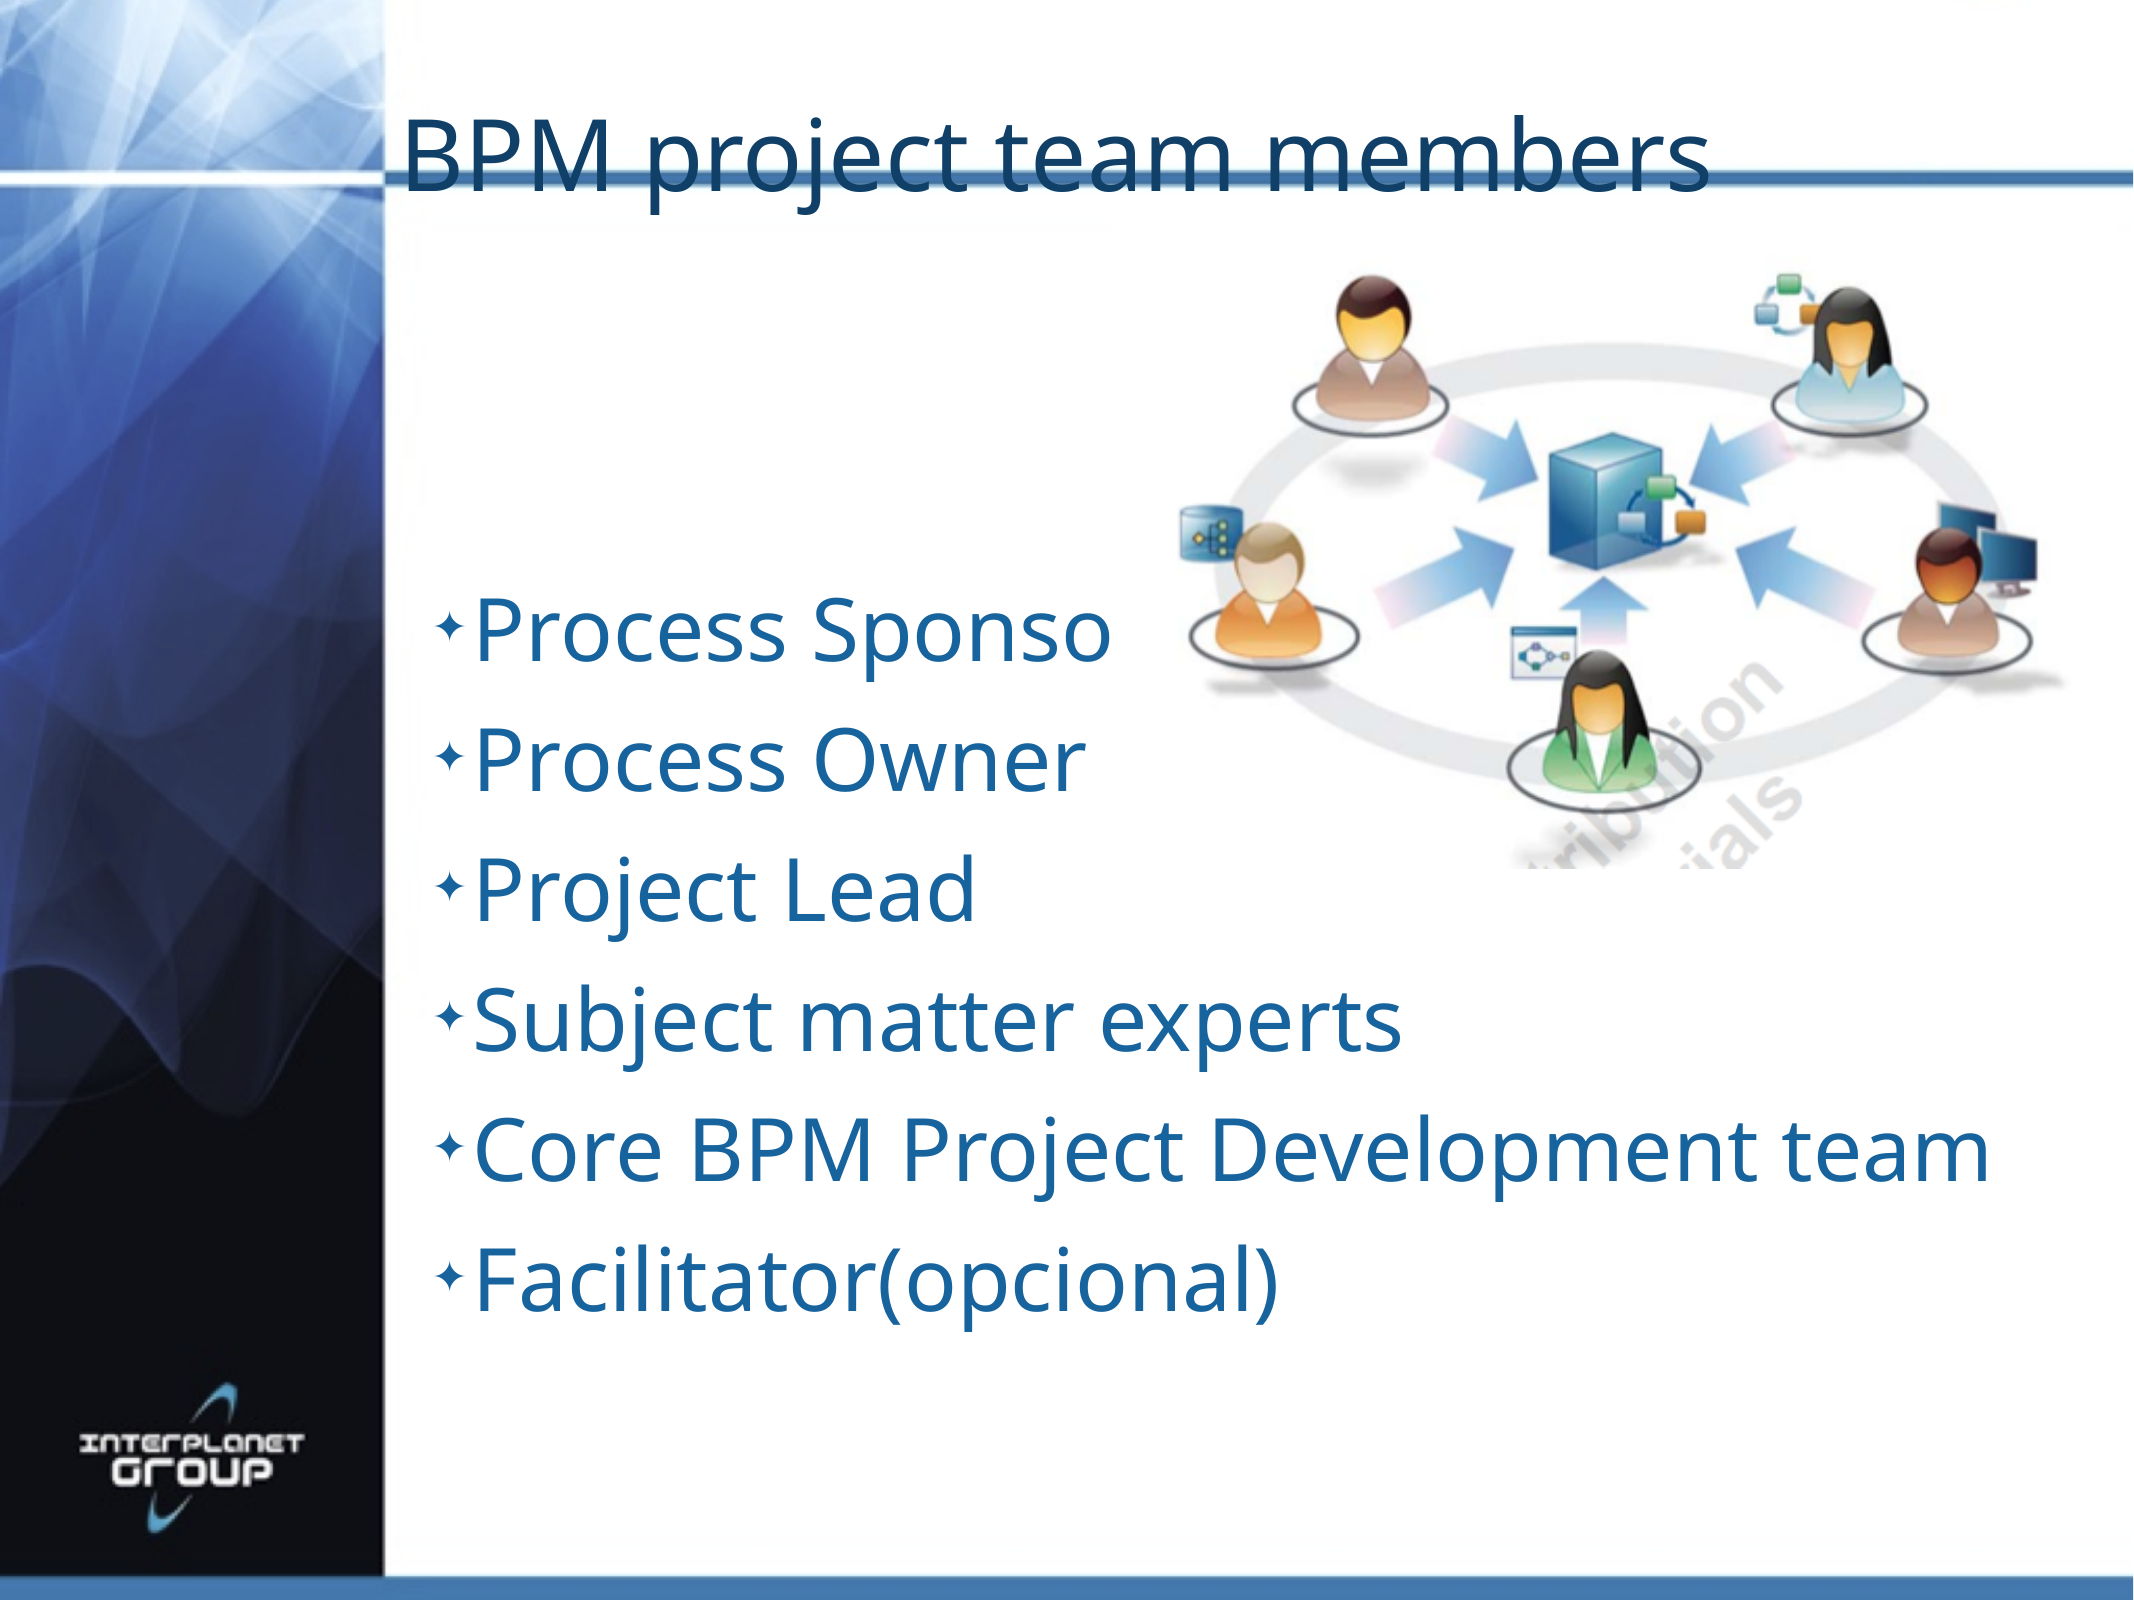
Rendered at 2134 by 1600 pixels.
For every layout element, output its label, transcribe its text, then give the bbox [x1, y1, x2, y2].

title BPM project team members [391, 22, 2109, 335]
picture [0, 0, 2134, 1600]
list Process Sponsor Process Owner Project Lead Subject matter experts Core BPM Project Development team Facilitator(opcional) [391, 335, 2109, 1567]
